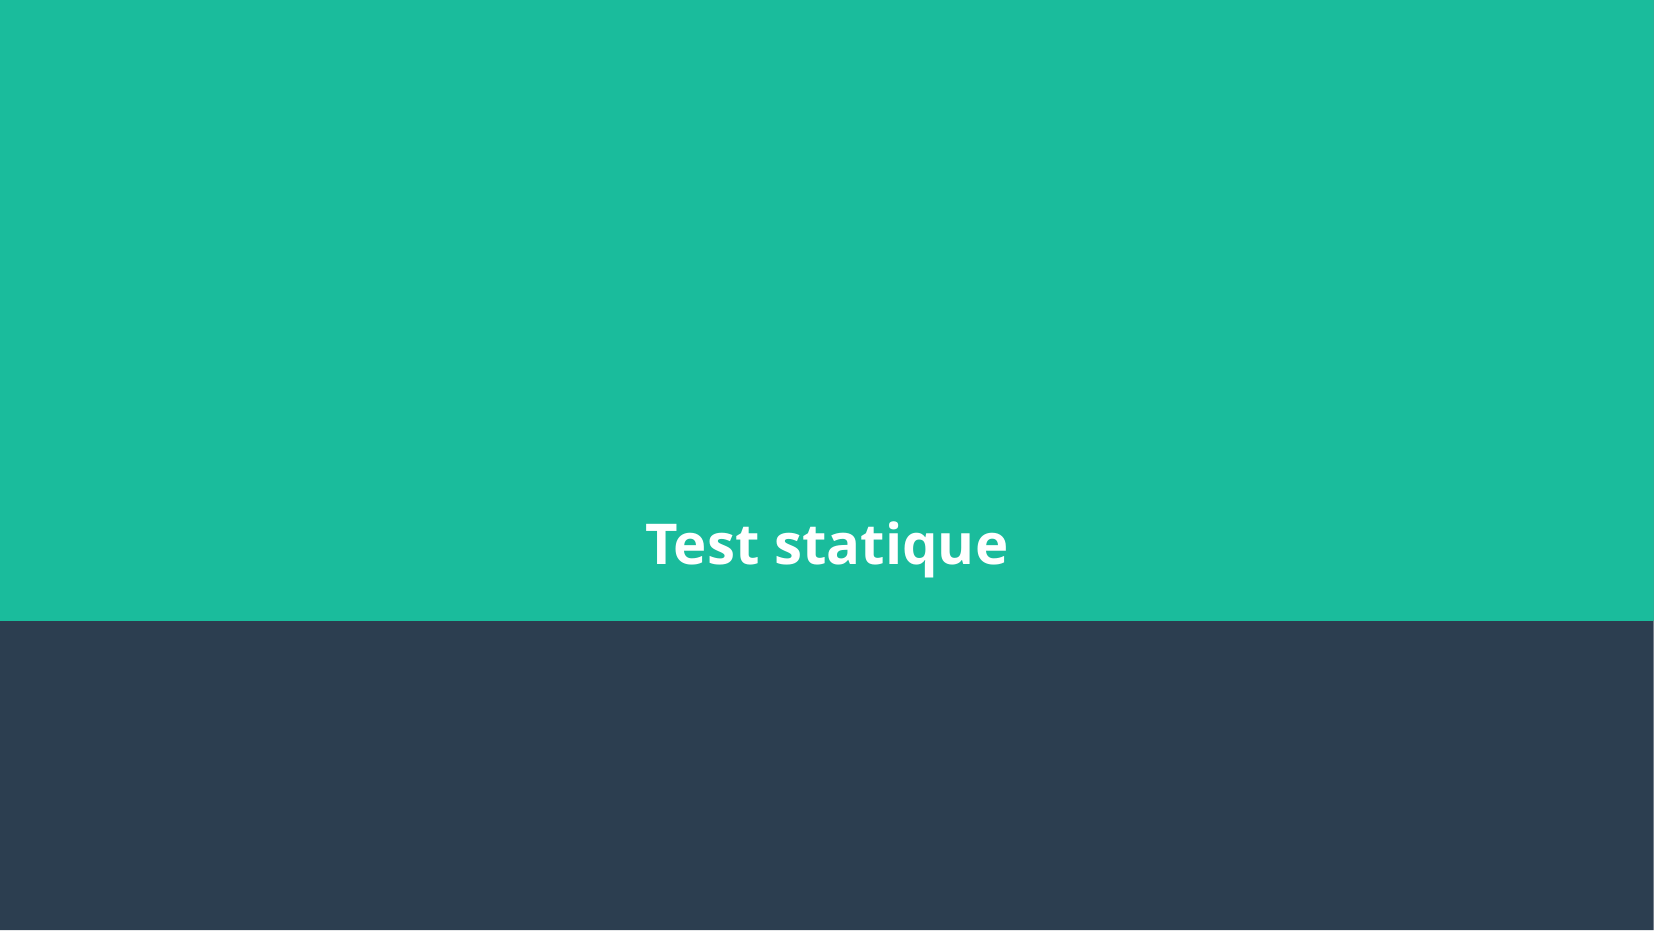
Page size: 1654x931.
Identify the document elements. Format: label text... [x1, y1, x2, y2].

title Test statique [59, 465, 1595, 583]
